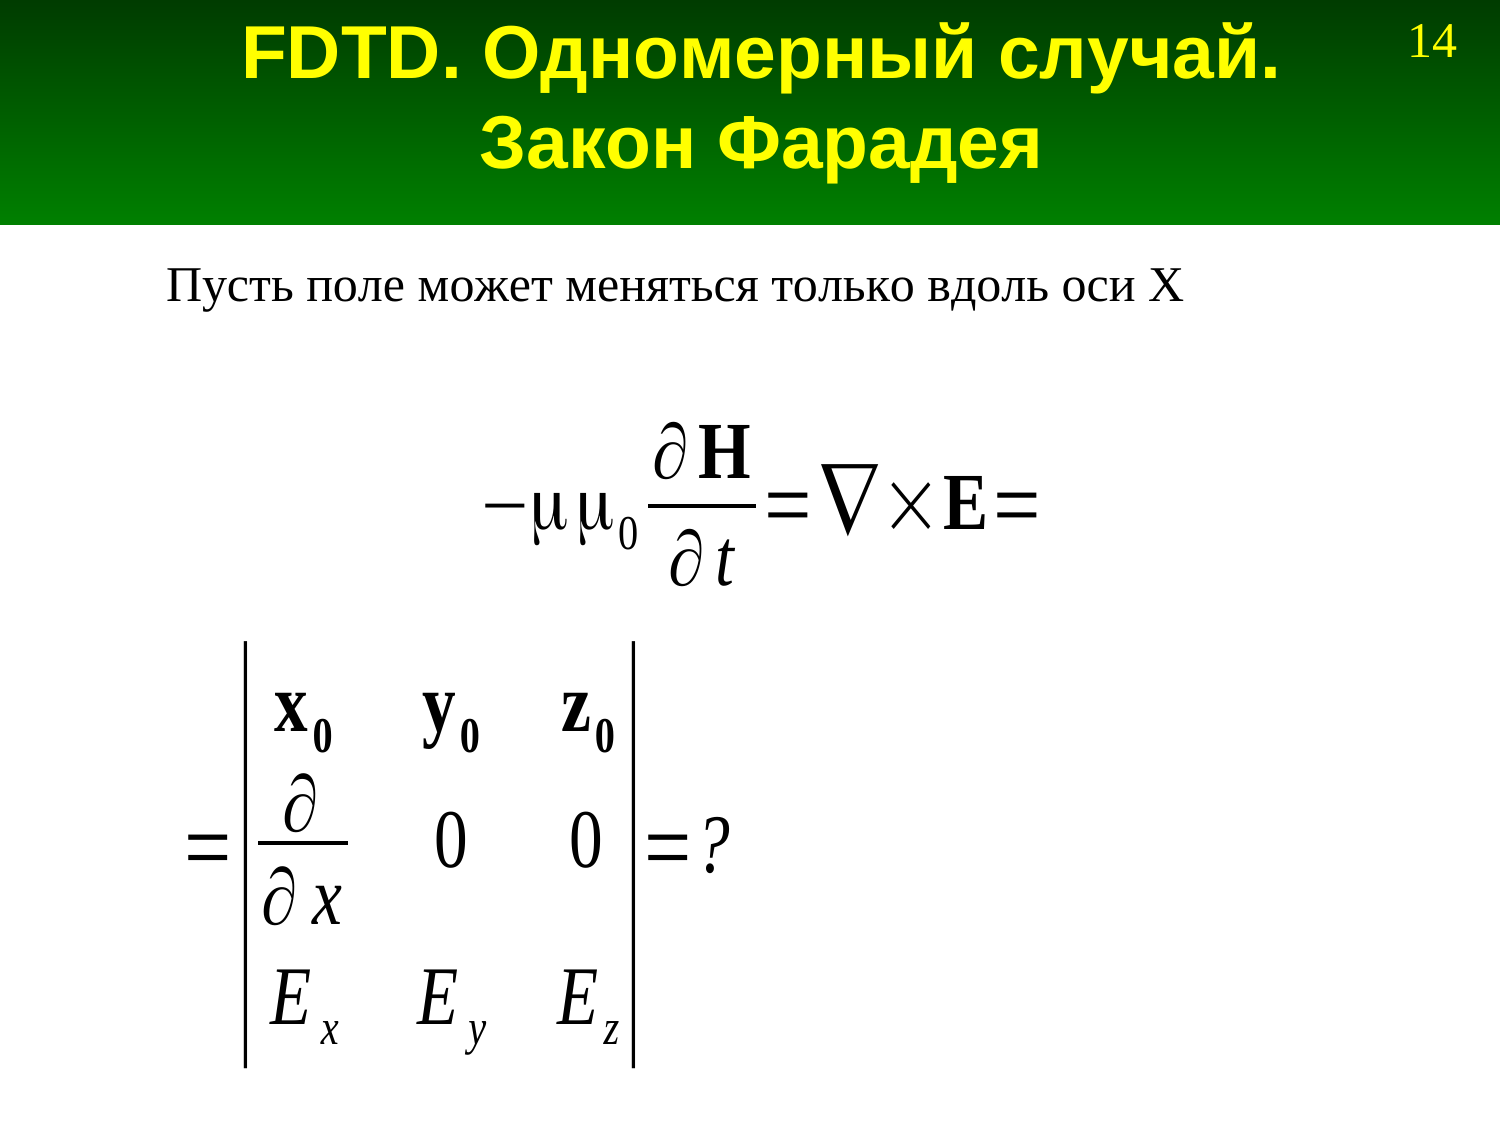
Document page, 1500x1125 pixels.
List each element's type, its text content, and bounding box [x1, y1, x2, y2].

title FDTD. Одномерный случай. Закон Фарадея [123, 0, 1399, 192]
chart [164, 637, 747, 1075]
text_box Пусть поле может меняться только вдоль оси X [151, 243, 1349, 345]
chart [461, 408, 1063, 602]
